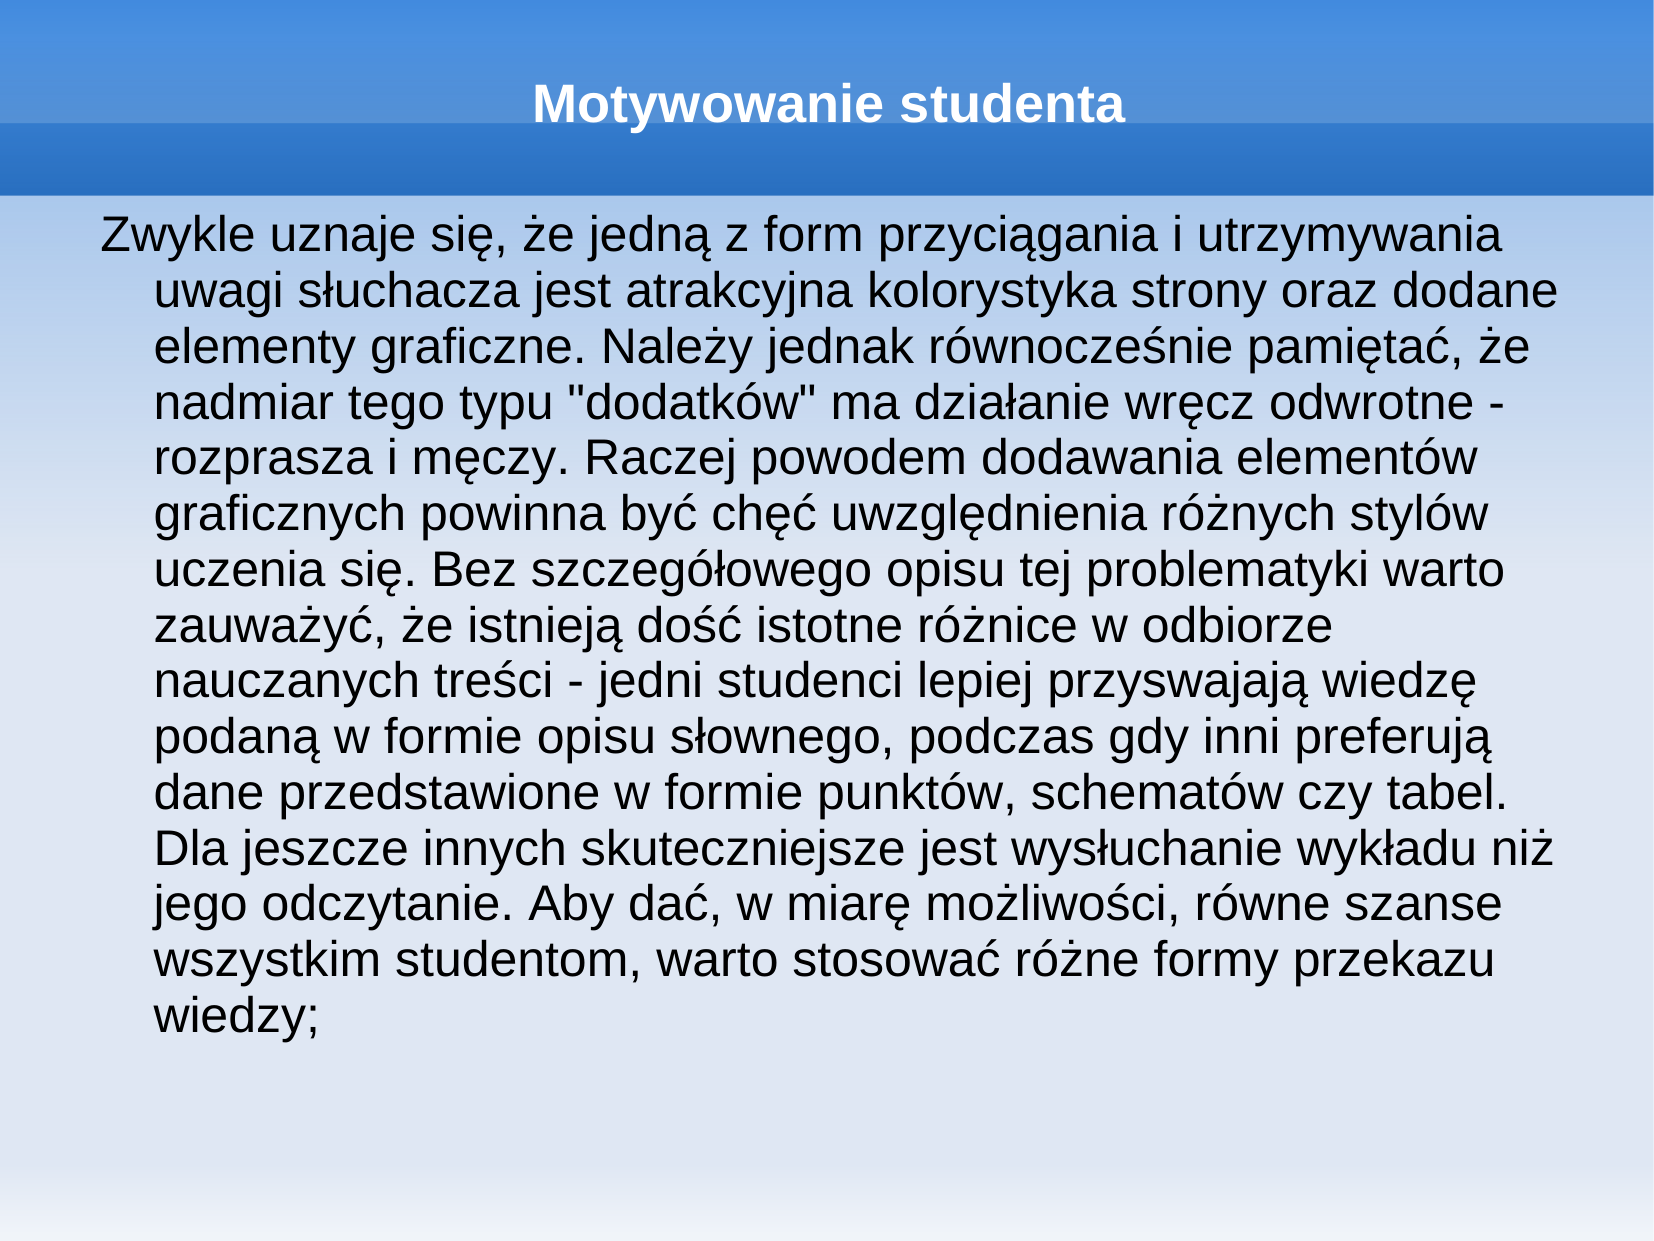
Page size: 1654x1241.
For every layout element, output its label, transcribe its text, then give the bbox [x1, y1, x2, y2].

picture [0, 0, 1654, 1241]
title Motywowanie studenta [76, 7, 1565, 200]
list Zwykle uznaje się, że jedną z form przyciągania i utrzymywania uwagi słuchacza jest atrakcyjna kolorystyka strony oraz dodane elementy graficzne. Należy jednak równocześnie pamiętać, że nadmiar tego typu "dodatków" ma działanie wręcz odwrotne - rozprasza i męczy. Raczej powodem dodawania elementów graficznych powinna być chęć uwzględnienia różnych stylów uczenia się. Bez szczegółowego opisu tej problematyki warto zauważyć, że istnieją dość istotne różnice w odbiorze nauczanych treści - jedni studenci lepiej przyswajają wiedzę podaną w formie opisu słownego, podczas gdy inni preferują dane przedstawione w formie punktów, schematów czy tabel. Dla jeszcze innych skuteczniejsze jest wysłuchanie wykładu niż jego odczytanie. Aby dać, w miarę możliwości, równe szanse wszystkim studentom, warto stosować różne formy przekazu wiedzy; [82, 206, 1571, 1221]
